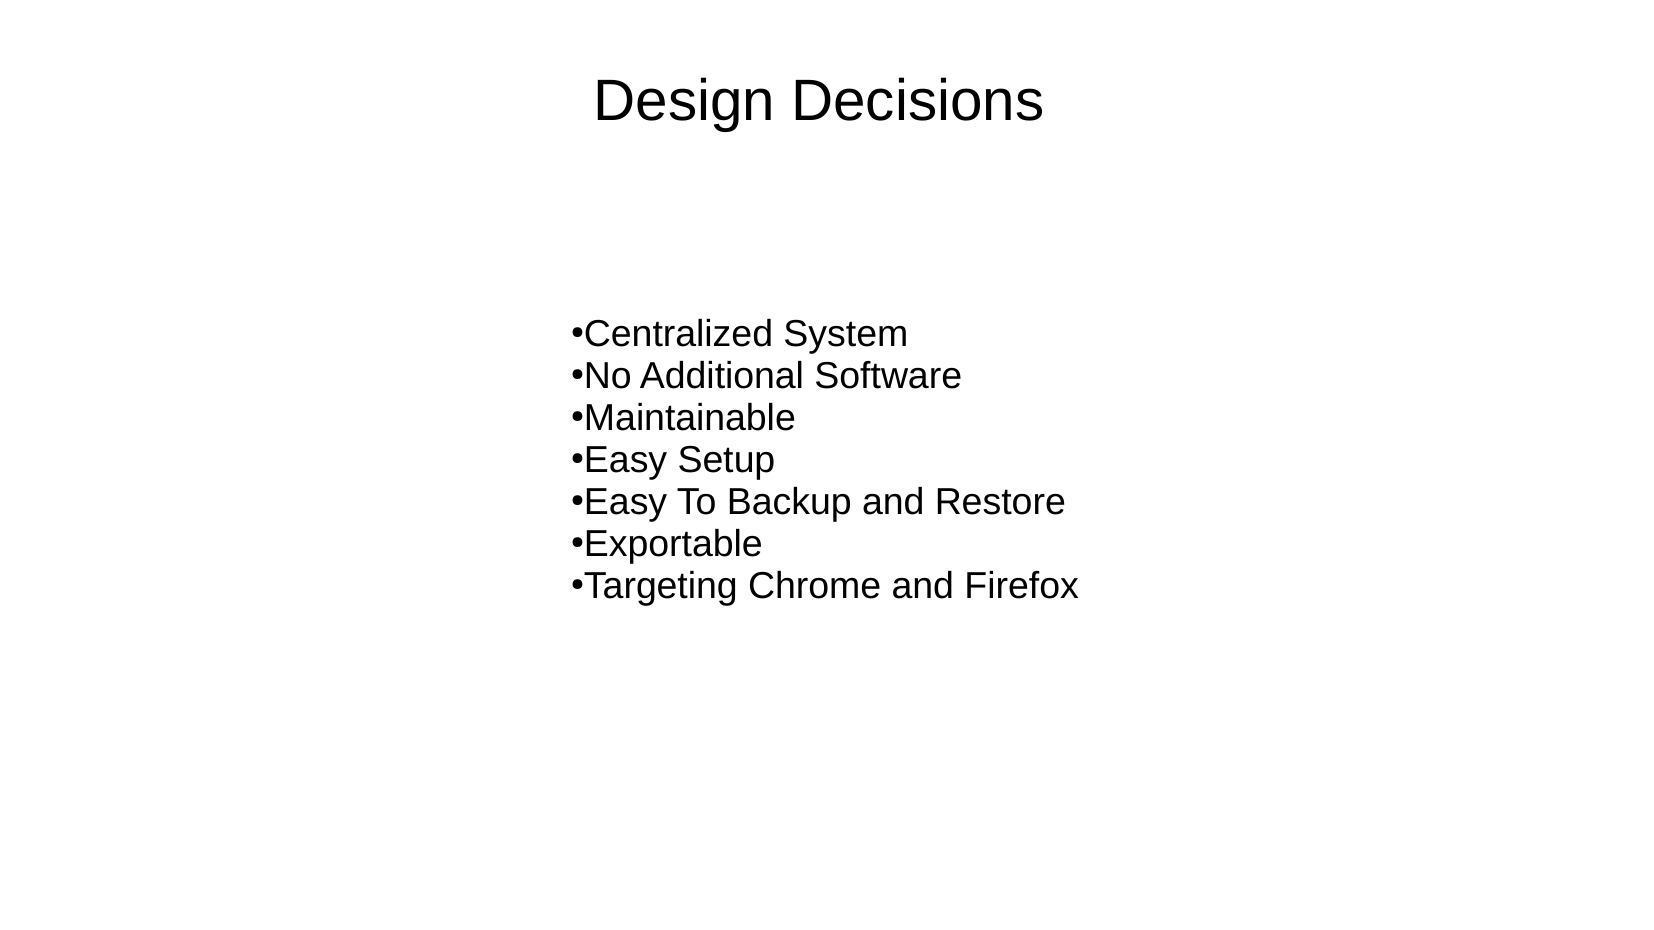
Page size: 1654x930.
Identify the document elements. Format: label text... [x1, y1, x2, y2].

text_box Centralized System No Additional Software Maintainable Easy Setup Easy To Backup and Restore Exportable Targeting Chrome and Firefox [556, 305, 1098, 625]
text_box Design Decisions [579, 60, 1075, 140]
